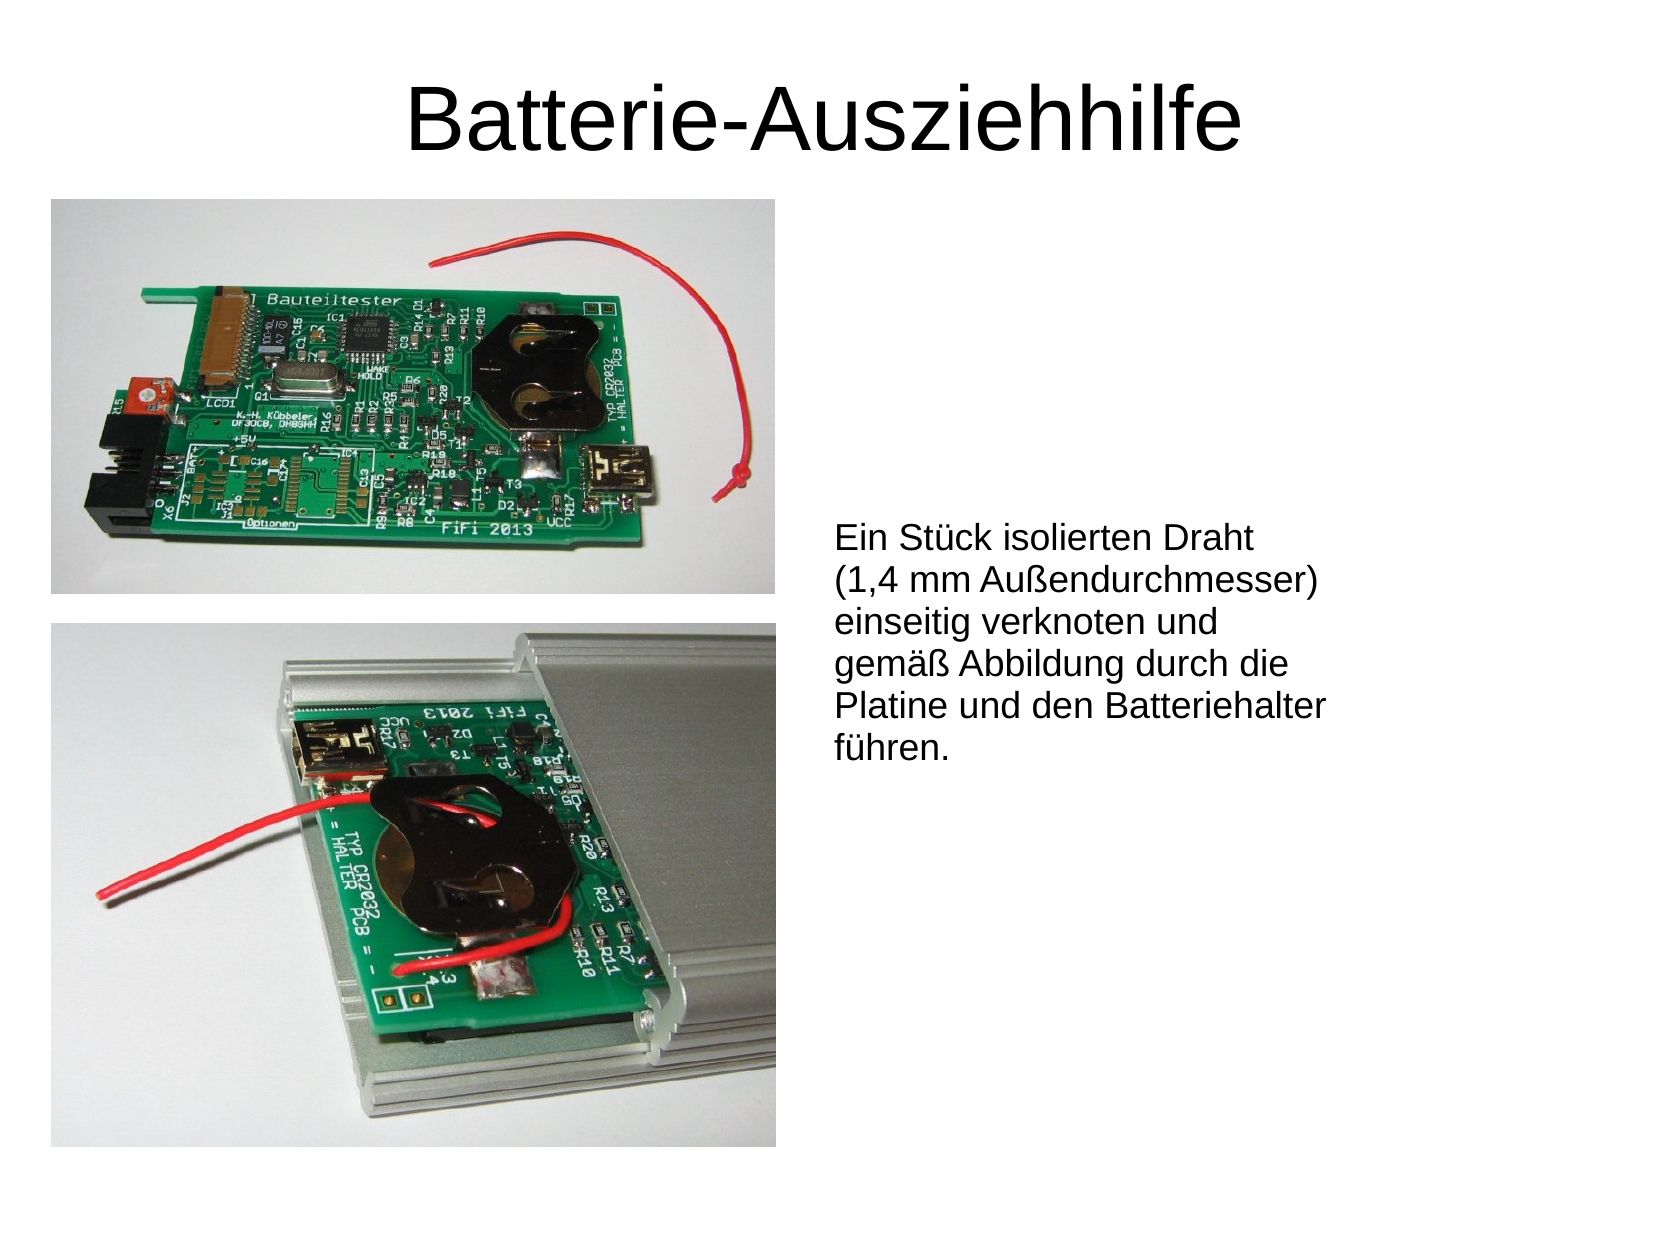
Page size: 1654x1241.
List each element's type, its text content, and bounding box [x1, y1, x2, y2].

title Batterie-Ausziehhilfe [81, 14, 1570, 222]
text_box Ein Stück isolierten Draht (1,4 mm Außendurchmesser) einseitig verknoten und gemäß Abbildung durch die Platine und den Batteriehalter führen. [819, 509, 1359, 835]
picture [51, 623, 776, 1147]
picture [51, 199, 775, 594]
